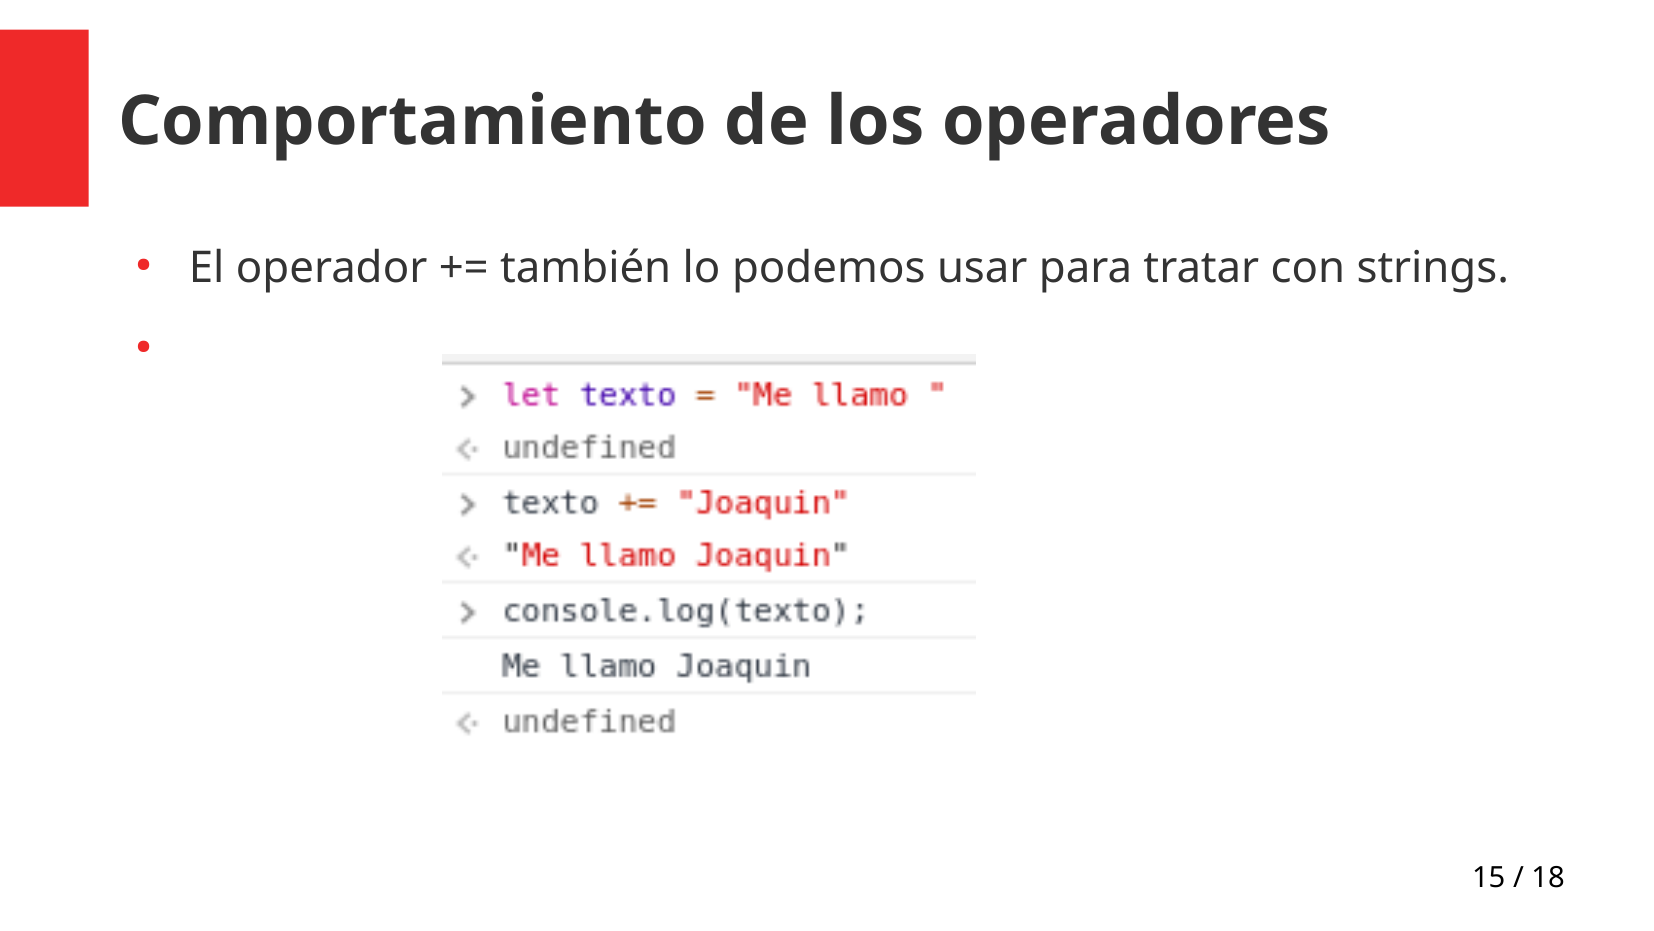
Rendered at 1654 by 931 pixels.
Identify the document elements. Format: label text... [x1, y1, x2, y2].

list El operador += también lo podemos usar para tratar con strings. [118, 236, 1595, 798]
picture [442, 354, 976, 739]
title Comportamiento de los operadores [118, 29, 1595, 207]
